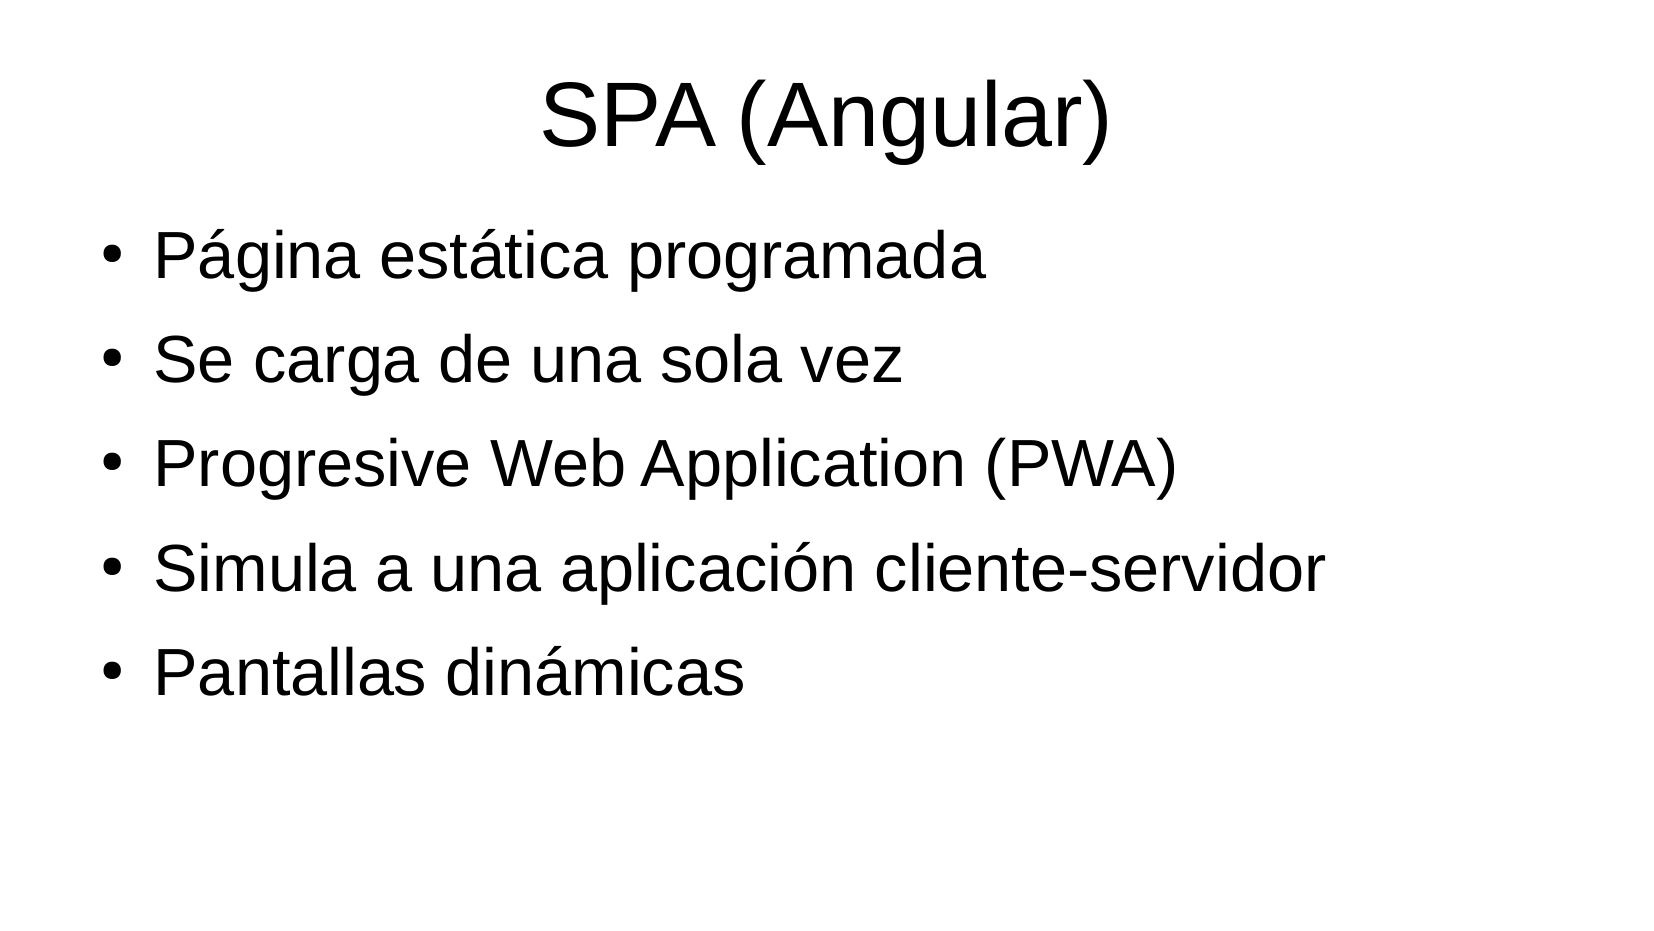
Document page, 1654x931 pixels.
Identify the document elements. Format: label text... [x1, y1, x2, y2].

title SPA (Angular) [82, 37, 1571, 193]
list Página estática programada Se carga de una sola vez Progresive Web Application (PWA) Simula a una aplicación cliente-servidor Pantallas dinámicas [82, 217, 1571, 758]
